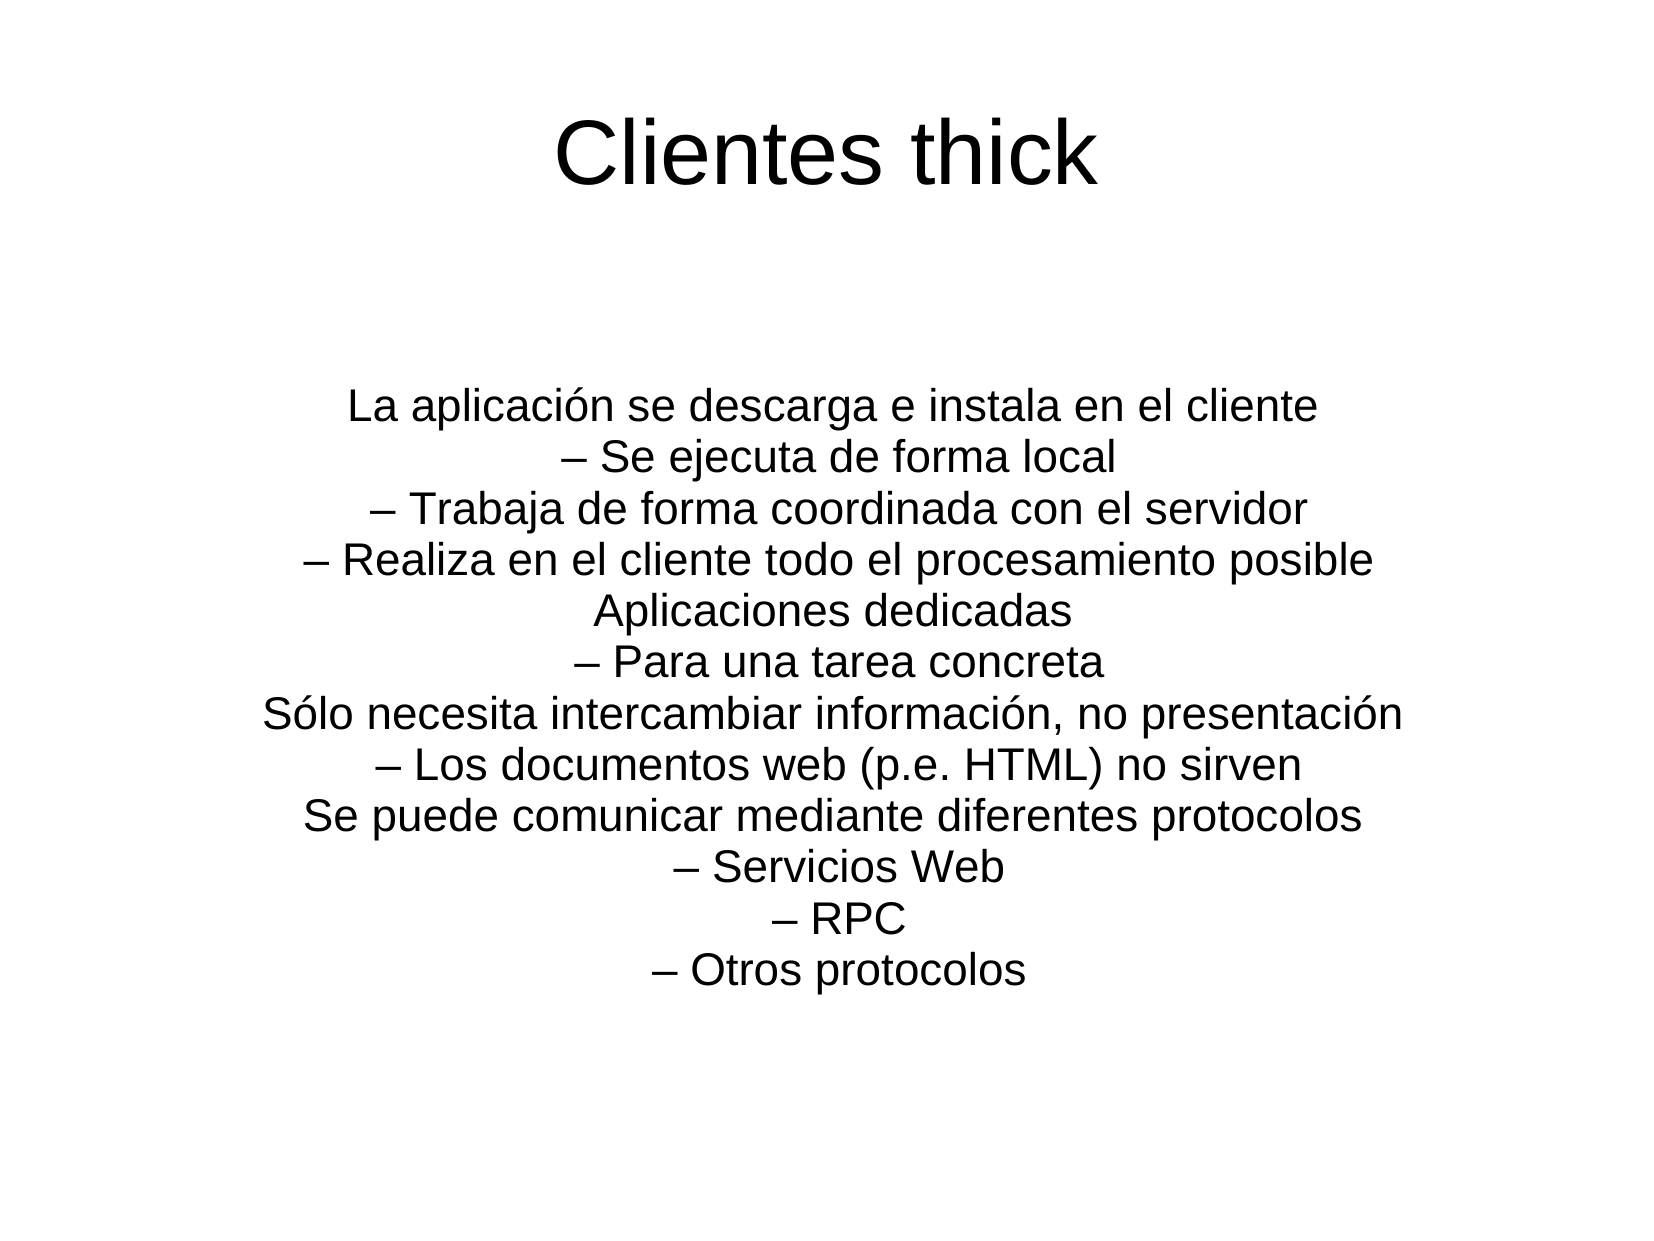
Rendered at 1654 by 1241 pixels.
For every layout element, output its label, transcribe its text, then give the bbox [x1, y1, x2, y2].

title Clientes thick [82, 49, 1571, 257]
subtitle La aplicación se descarga e instala en el cliente – Se ejecuta de forma local – Trabaja de forma coordinada con el servidor – Realiza en el cliente todo el procesamiento posible Aplicaciones dedicadas – Para una tarea concreta Sólo necesita intercambiar información, no presentación – Los documentos web (p.e. HTML) no sirven Se puede comunicar mediante diferentes protocolos – Servicios Web – RPC – Otros protocolos [82, 290, 1571, 1109]
